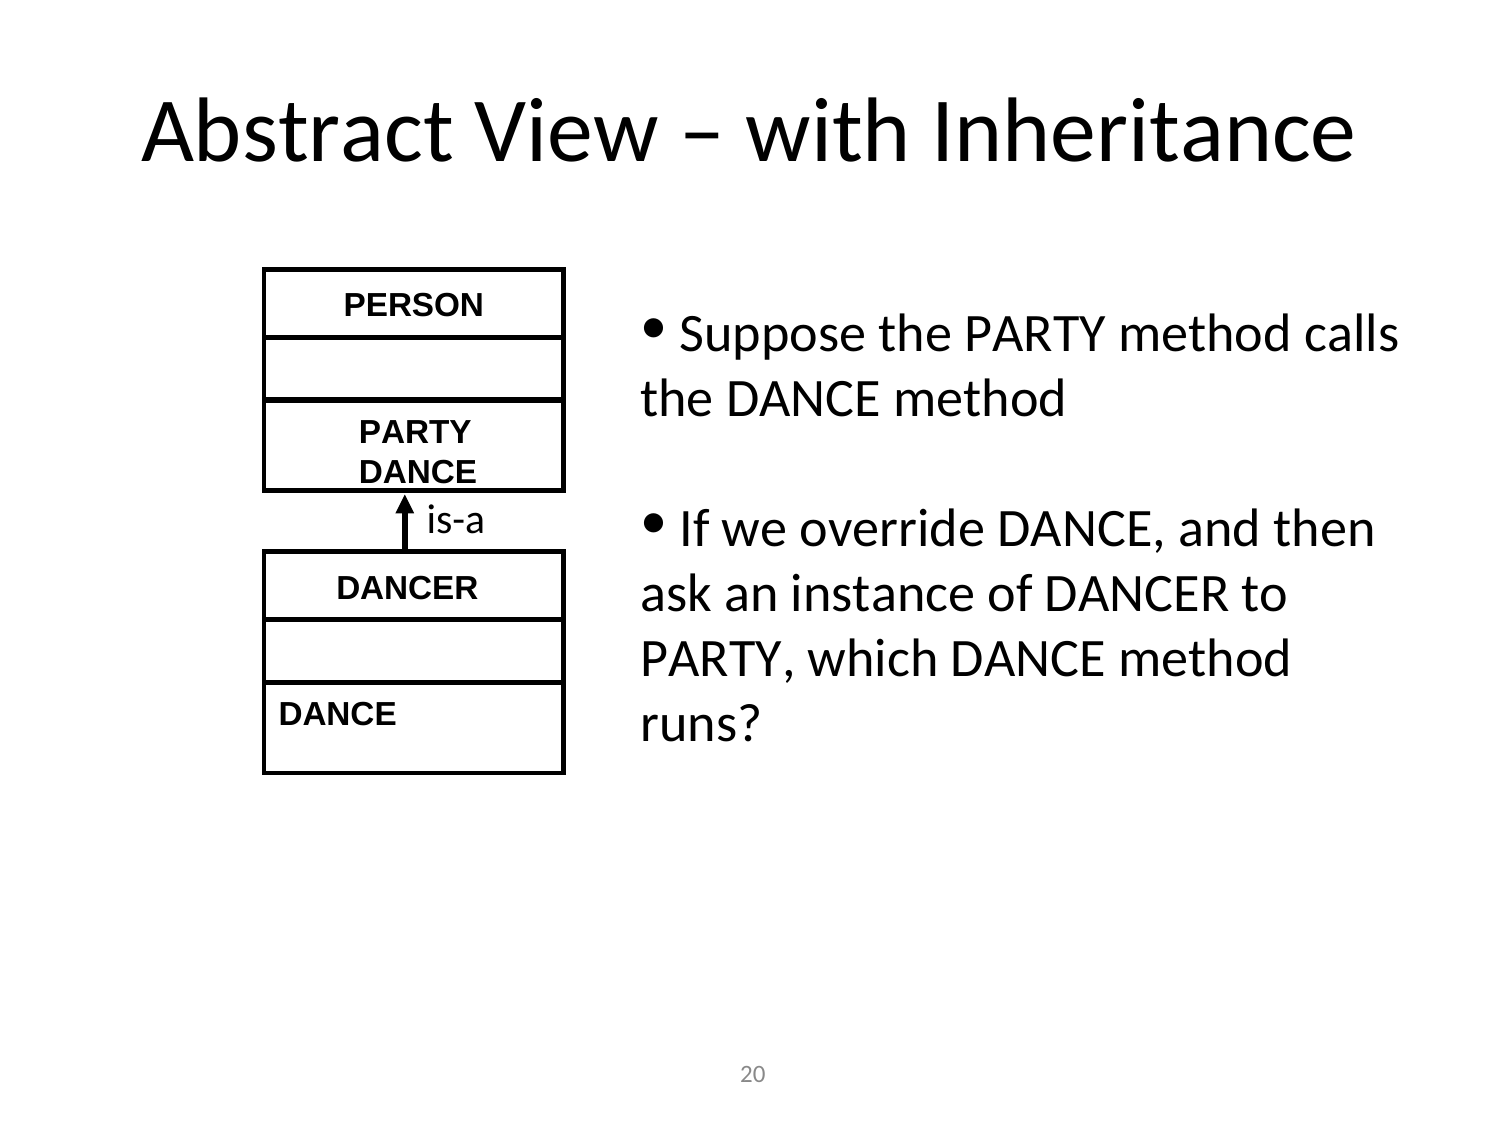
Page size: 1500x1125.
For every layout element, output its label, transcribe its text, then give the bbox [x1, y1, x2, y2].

text_box is-a [411, 484, 501, 551]
text_box PERSON [328, 275, 499, 332]
text_box DANCER [321, 558, 494, 614]
title Abstract View – with Inheritance [75, 24, 1426, 254]
text_box <number> [512, 1042, 988, 1103]
text_box DANCE [263, 684, 412, 740]
text_box Suppose the PARTY method calls the DANCE method If we override DANCE, and then ask an instance of DANCER to PARTY, which DANCE method runs? [626, 291, 1432, 825]
text_box PARTY DANCE [344, 402, 493, 498]
